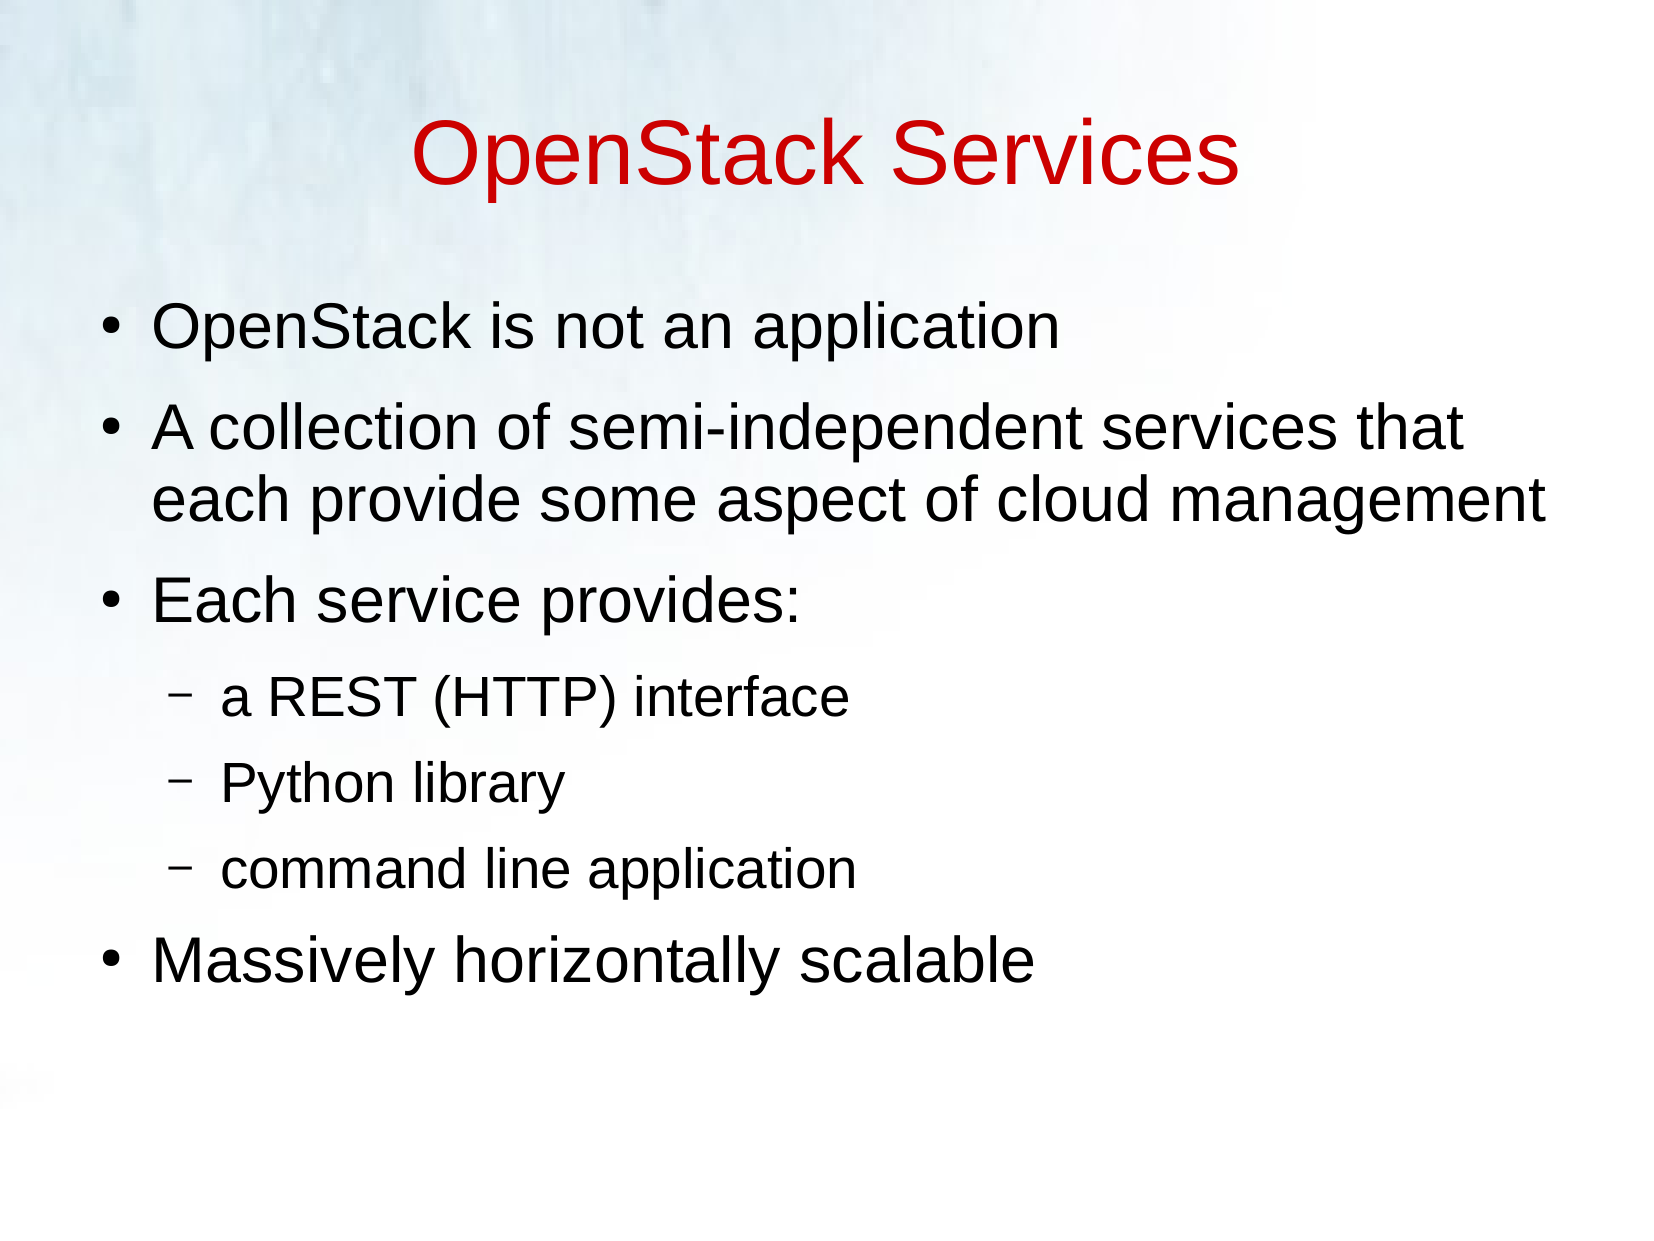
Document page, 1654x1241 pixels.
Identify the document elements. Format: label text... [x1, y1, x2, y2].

title OpenStack Services [82, 49, 1571, 257]
picture [0, 0, 1654, 1241]
list OpenStack is not an application A collection of semi-independent services that each provide some aspect of cloud management Each service provides: a REST (HTTP) interface Python library command line application Massively horizontally scalable [82, 290, 1571, 1010]
